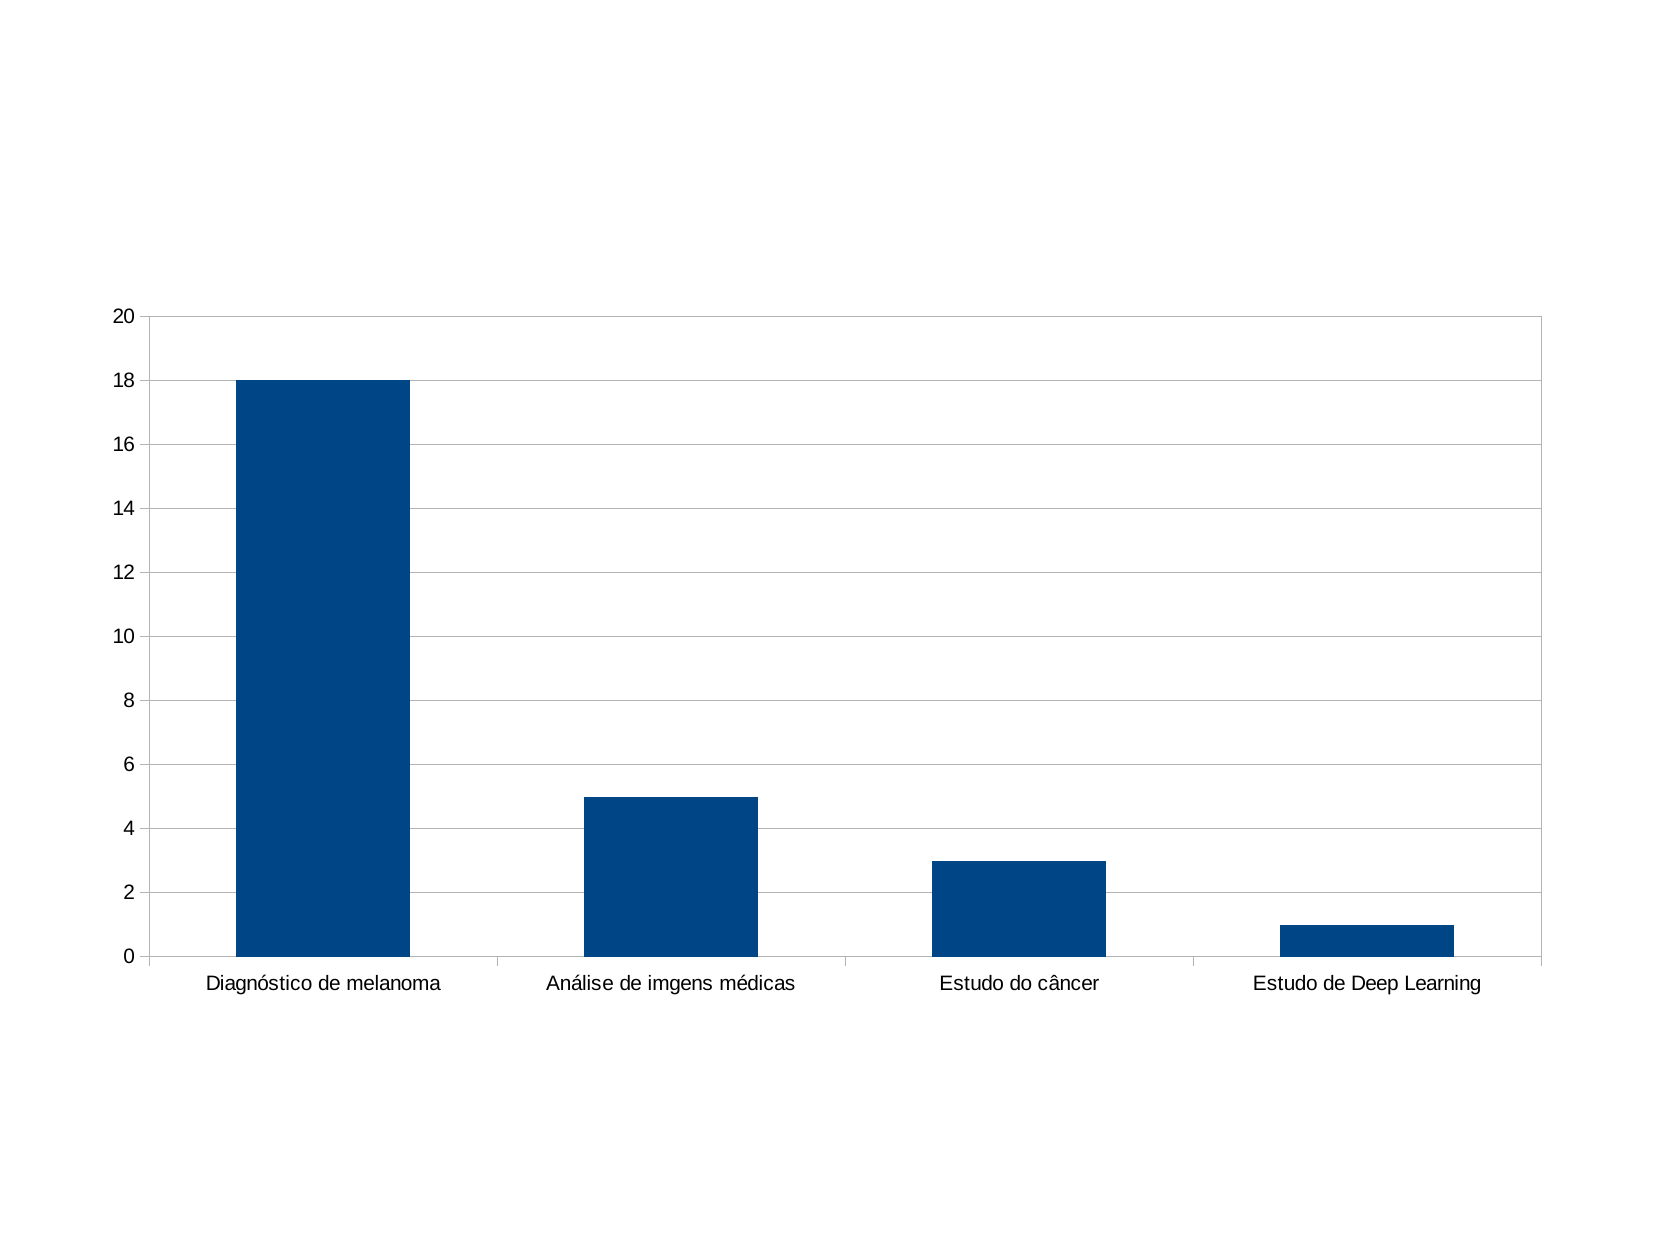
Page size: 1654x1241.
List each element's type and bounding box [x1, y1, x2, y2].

chart [82, 290, 1571, 1010]
